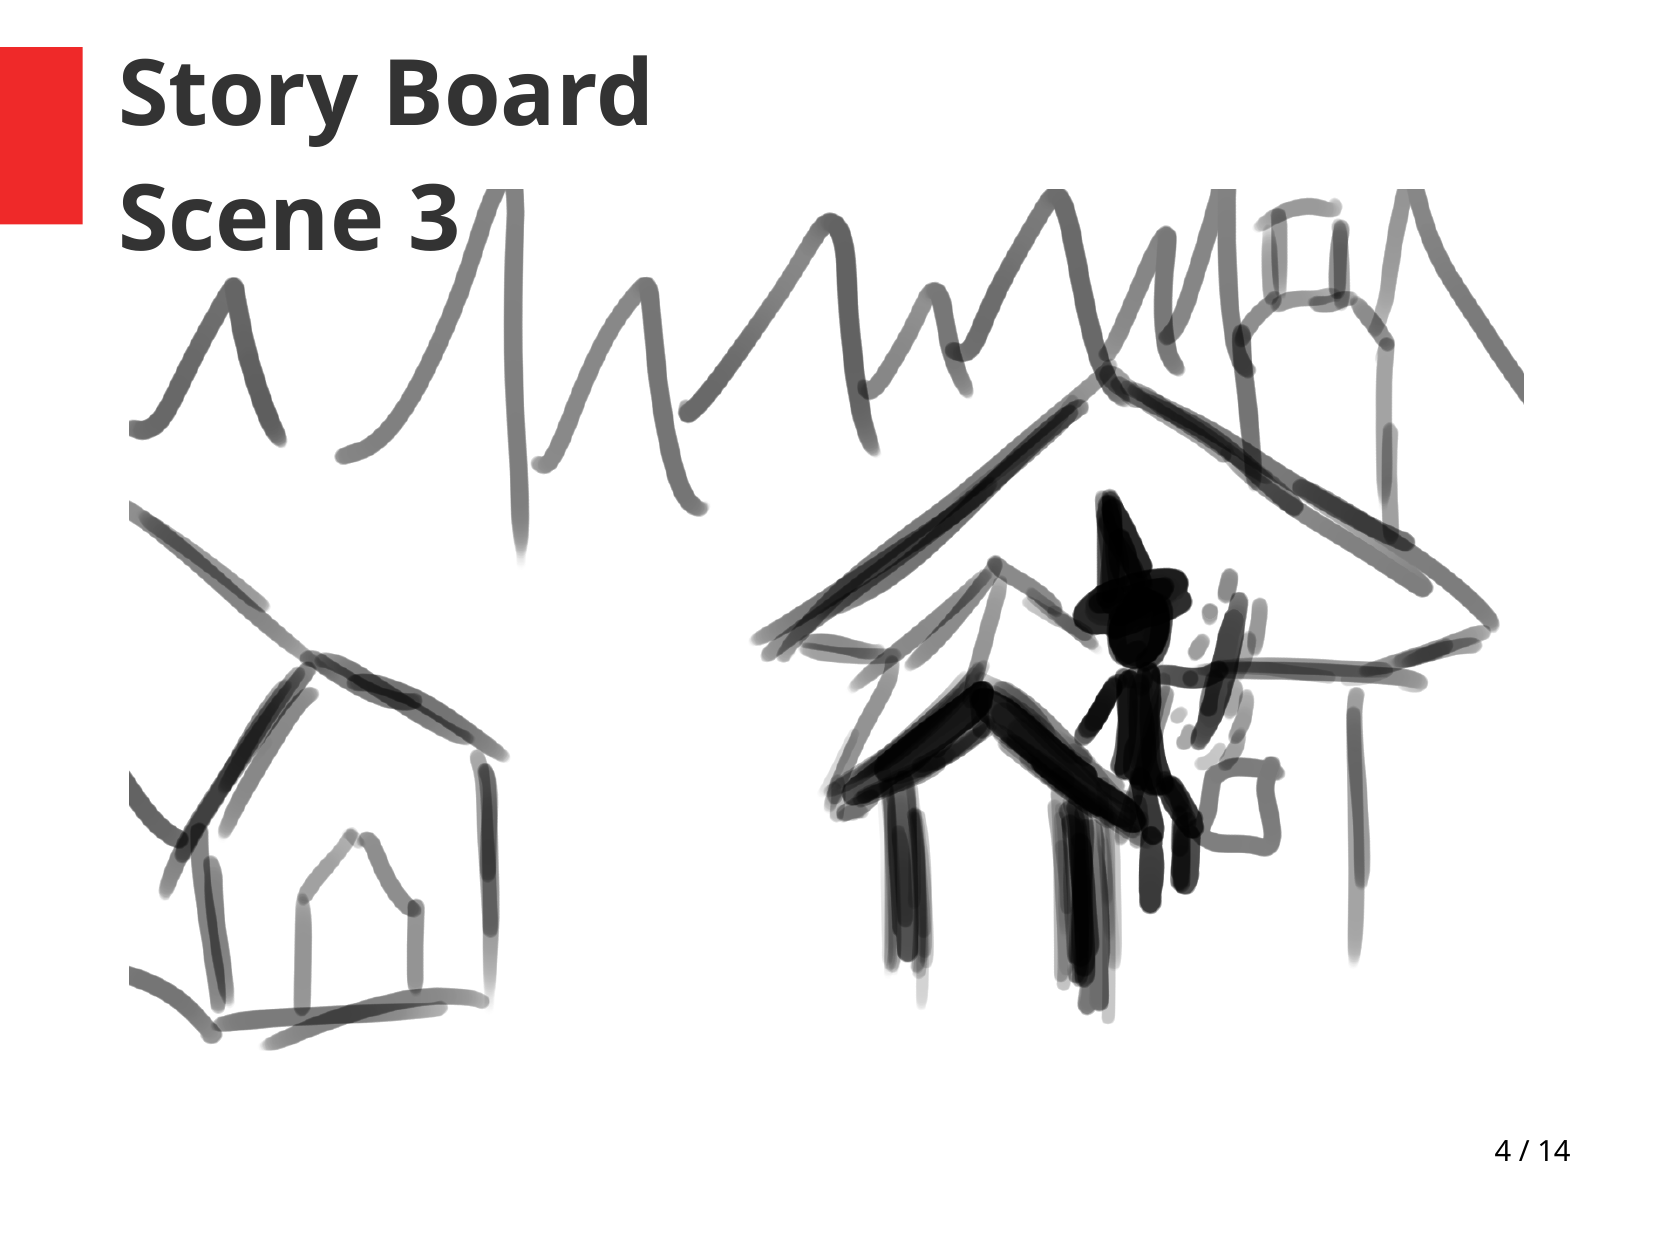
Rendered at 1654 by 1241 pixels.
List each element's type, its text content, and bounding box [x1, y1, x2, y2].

picture [129, 189, 1524, 1051]
title Story Board Scene 3 [118, 28, 1571, 278]
